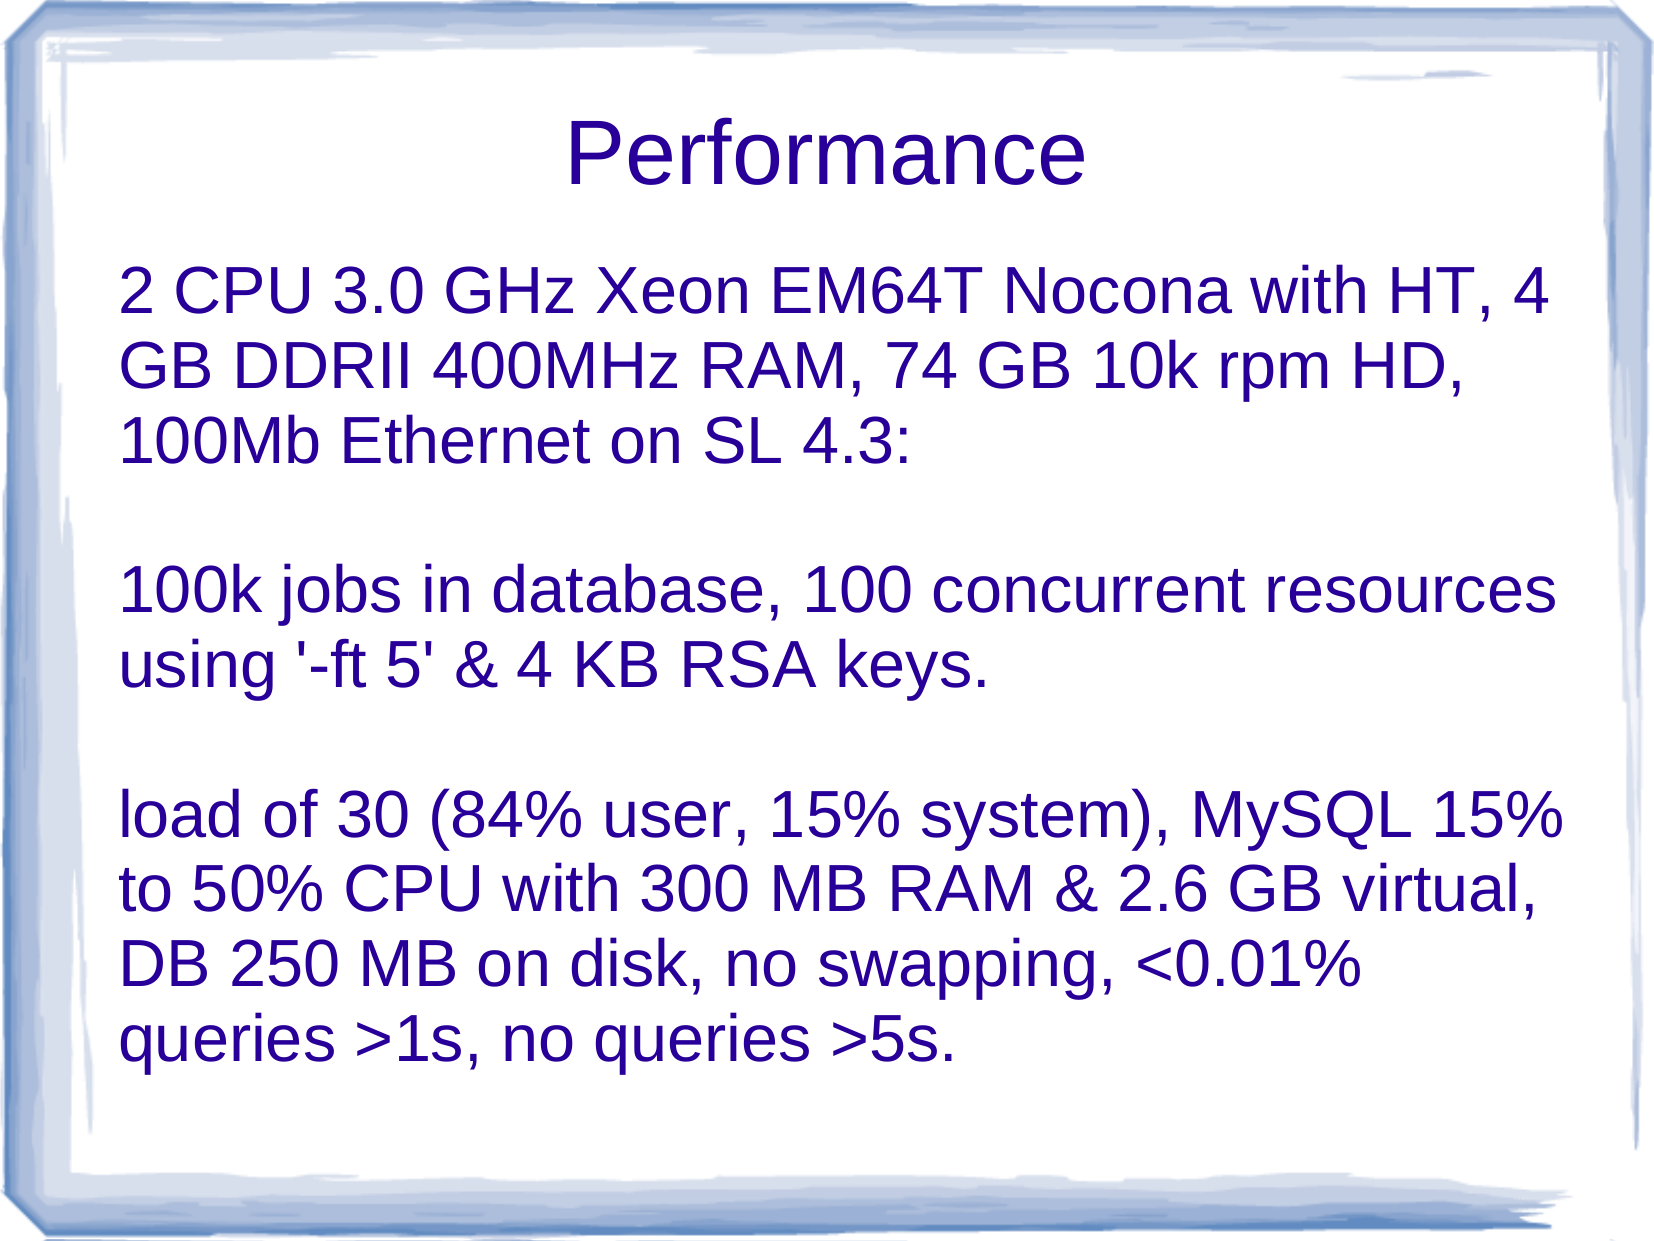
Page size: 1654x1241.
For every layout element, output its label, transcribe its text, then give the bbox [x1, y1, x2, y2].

picture [0, 0, 1654, 1241]
subtitle 2 CPU 3.0 GHz Xeon EM64T Nocona with HT, 4 GB DDRII 400MHz RAM, 74 GB 10k rpm HD, 100Mb Ethernet on SL 4.3: 100k jobs in database, 100 concurrent resources using '-ft 5' & 4 KB RSA keys. load of 30 (84% user, 15% system), MySQL 15% to 50% CPU with 300 MB RAM & 2.6 GB virtual, DB 250 MB on disk, no swapping, <0.01% queries >1s, no queries >5s. [118, 236, 1571, 1093]
title Performance [82, 56, 1571, 250]
